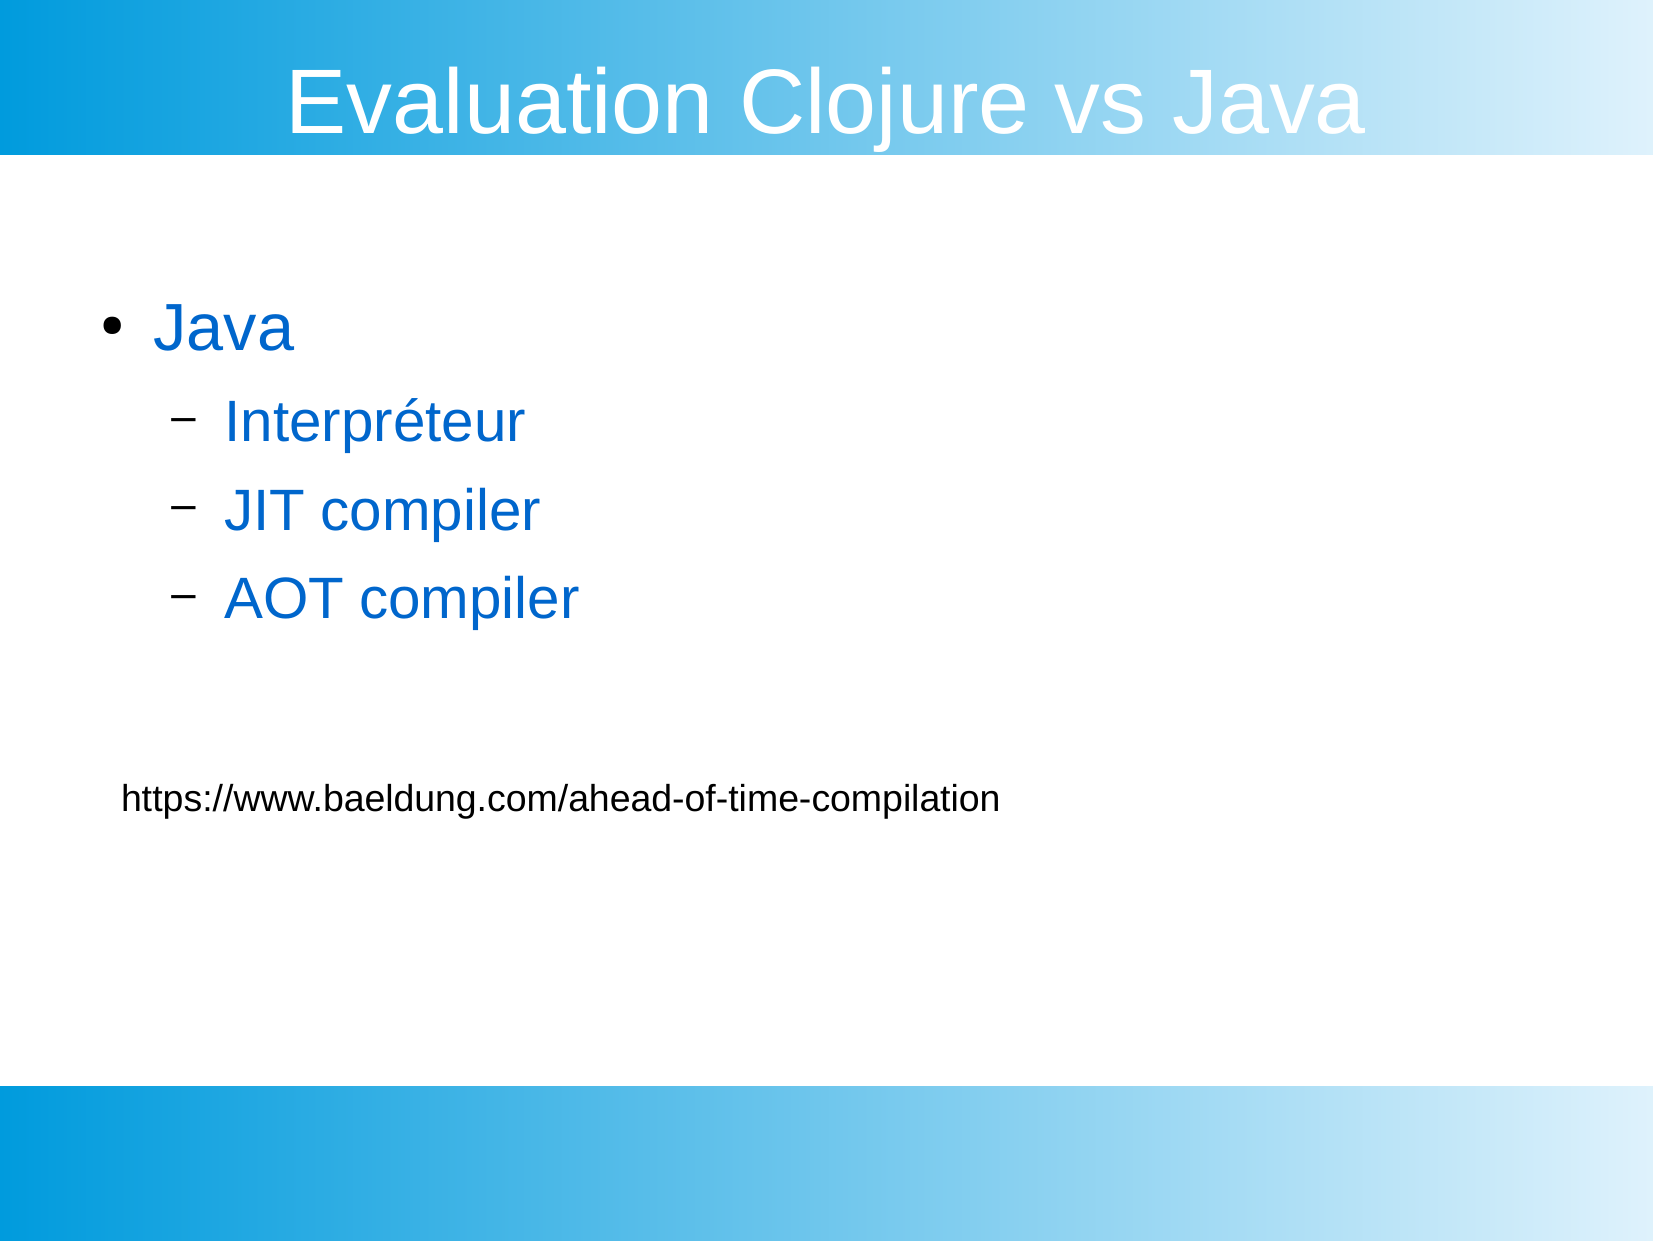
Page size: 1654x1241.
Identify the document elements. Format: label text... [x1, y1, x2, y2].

title Evaluation Clojure vs Java [82, 49, 1571, 155]
list Java Interpréteur JIT compiler AOT compiler [82, 290, 1571, 674]
text_box https://www.baeldung.com/ahead-of-time-compilation [106, 769, 1016, 827]
